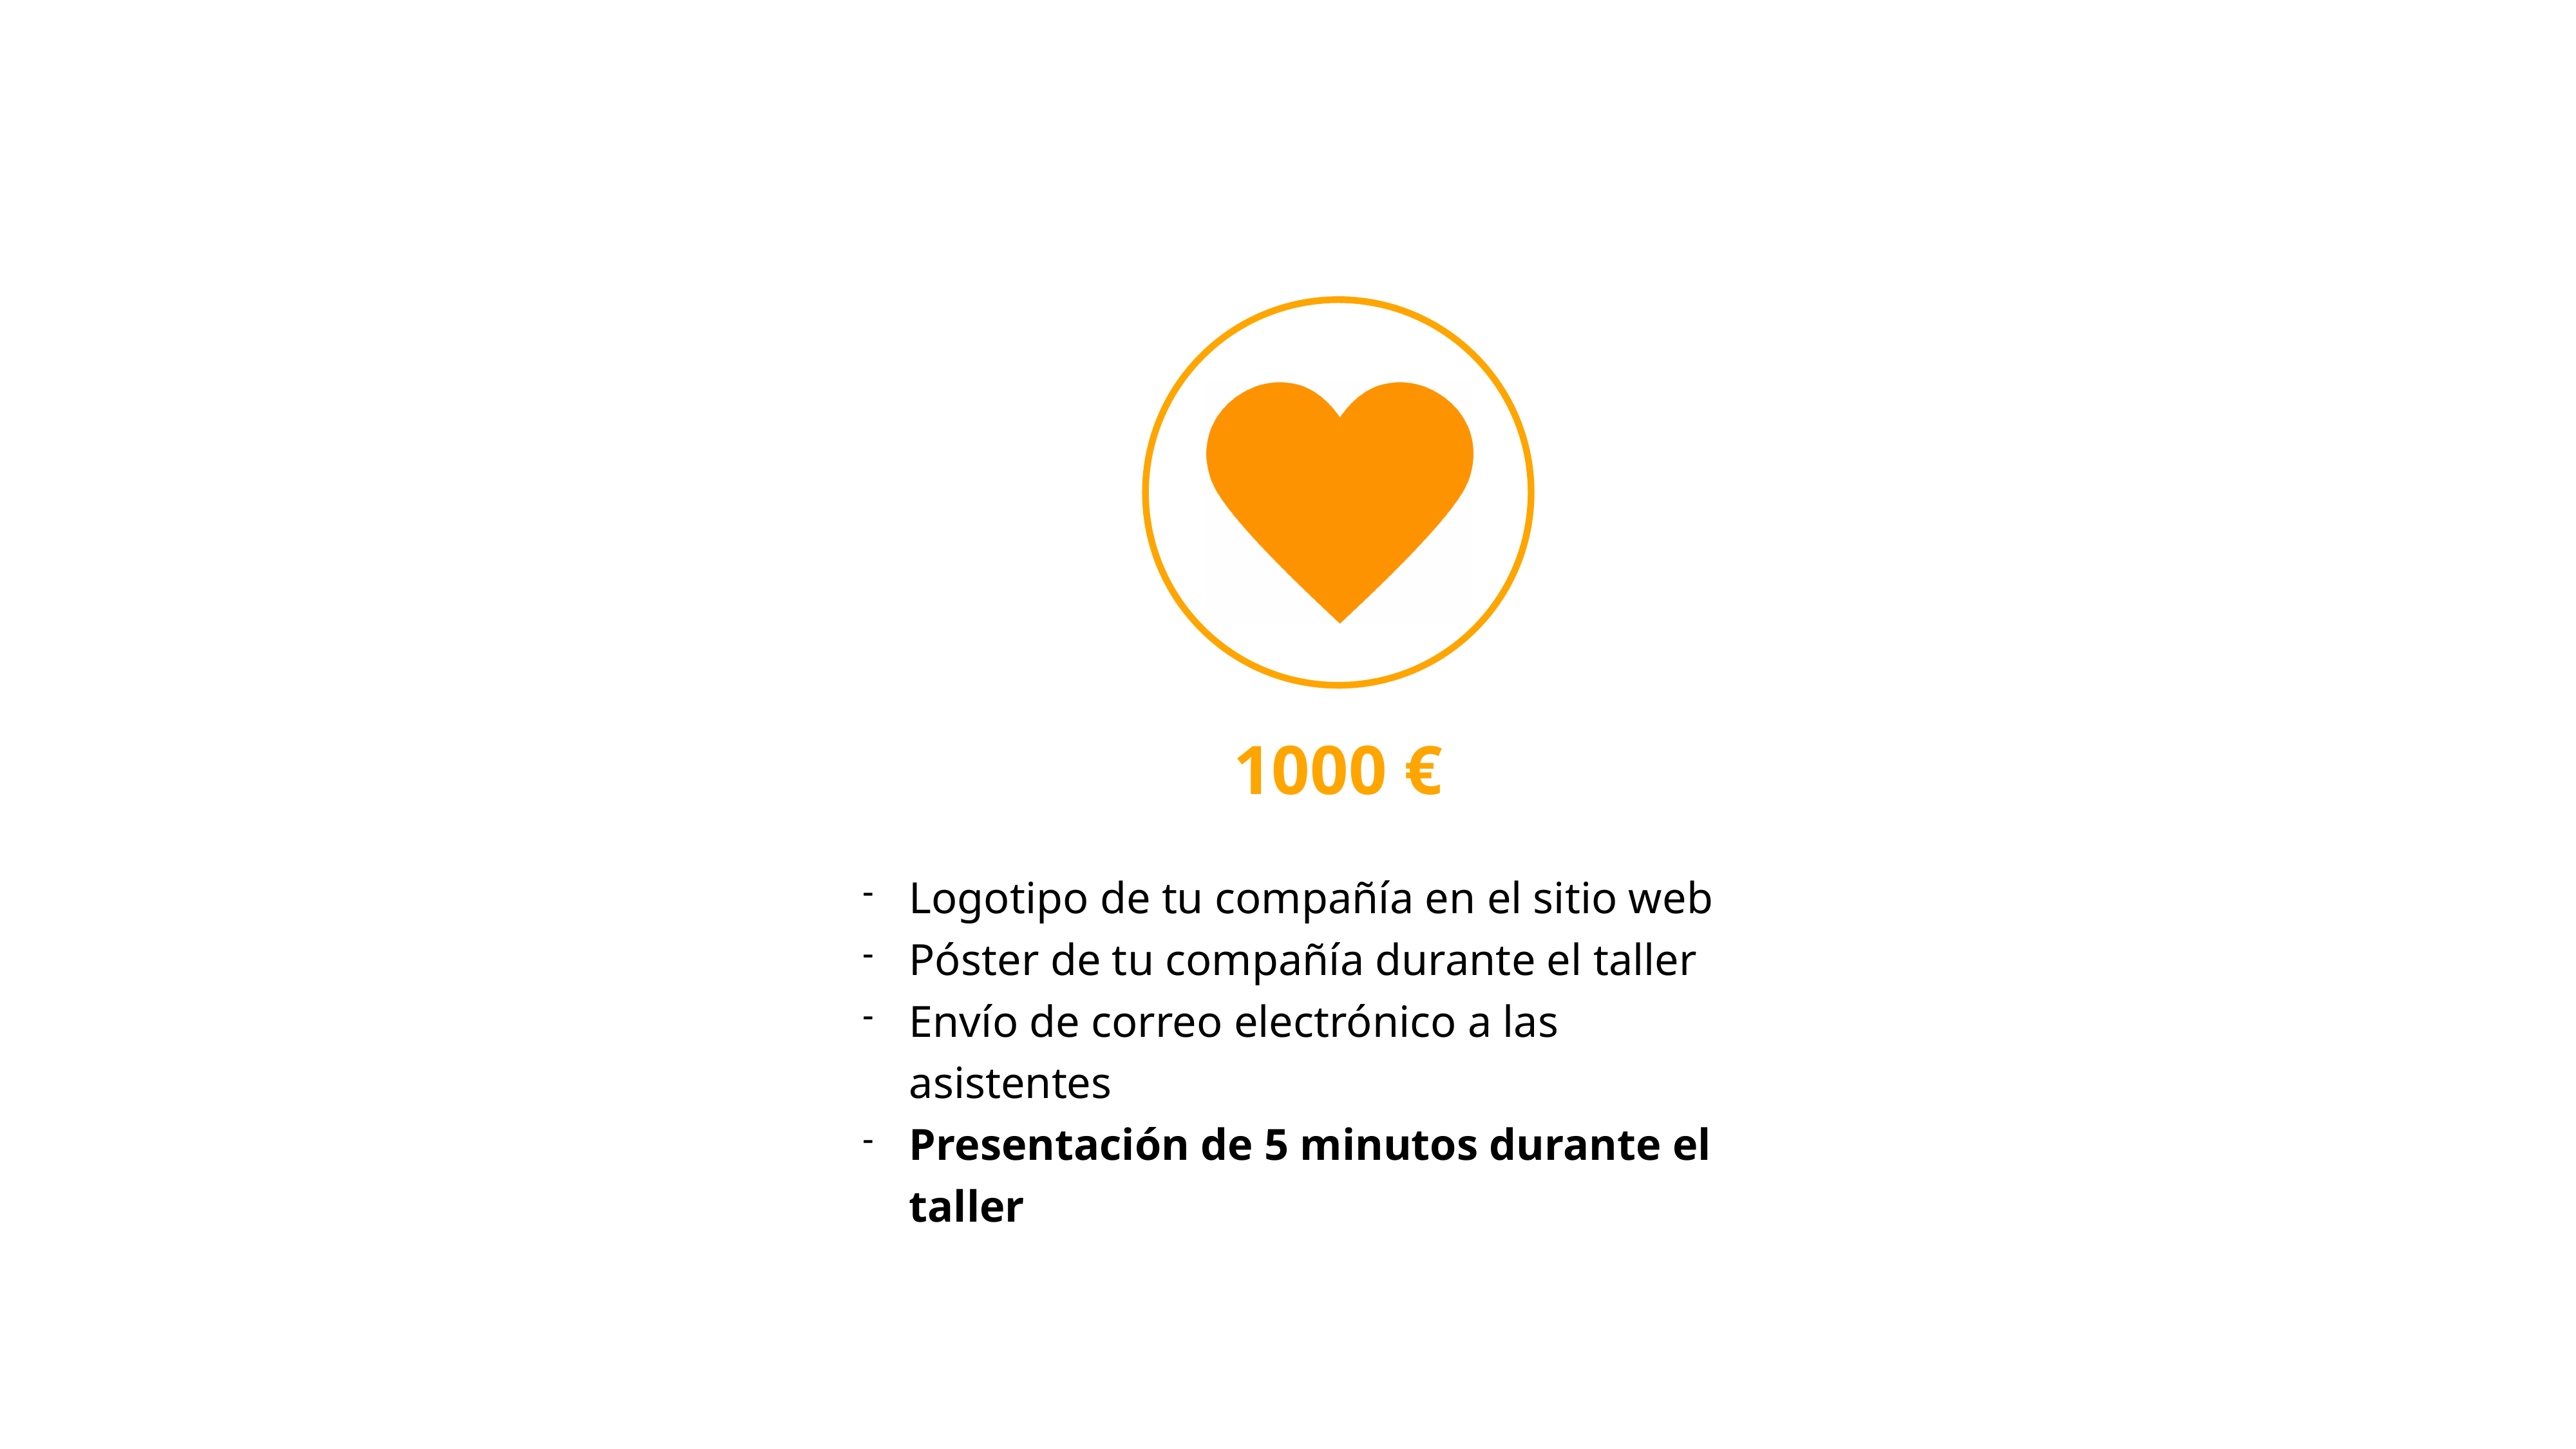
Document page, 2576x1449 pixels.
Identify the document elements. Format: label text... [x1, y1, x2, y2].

picture [1206, 382, 1473, 624]
text_box 1000 € [1227, 721, 1449, 813]
text_box Logotipo de tu compañía en el sitio web Póster de tu compañía durante el taller Envío de correo electrónico a las asistentes Presentación de 5 minutos durante el taller [862, 860, 1772, 1231]
